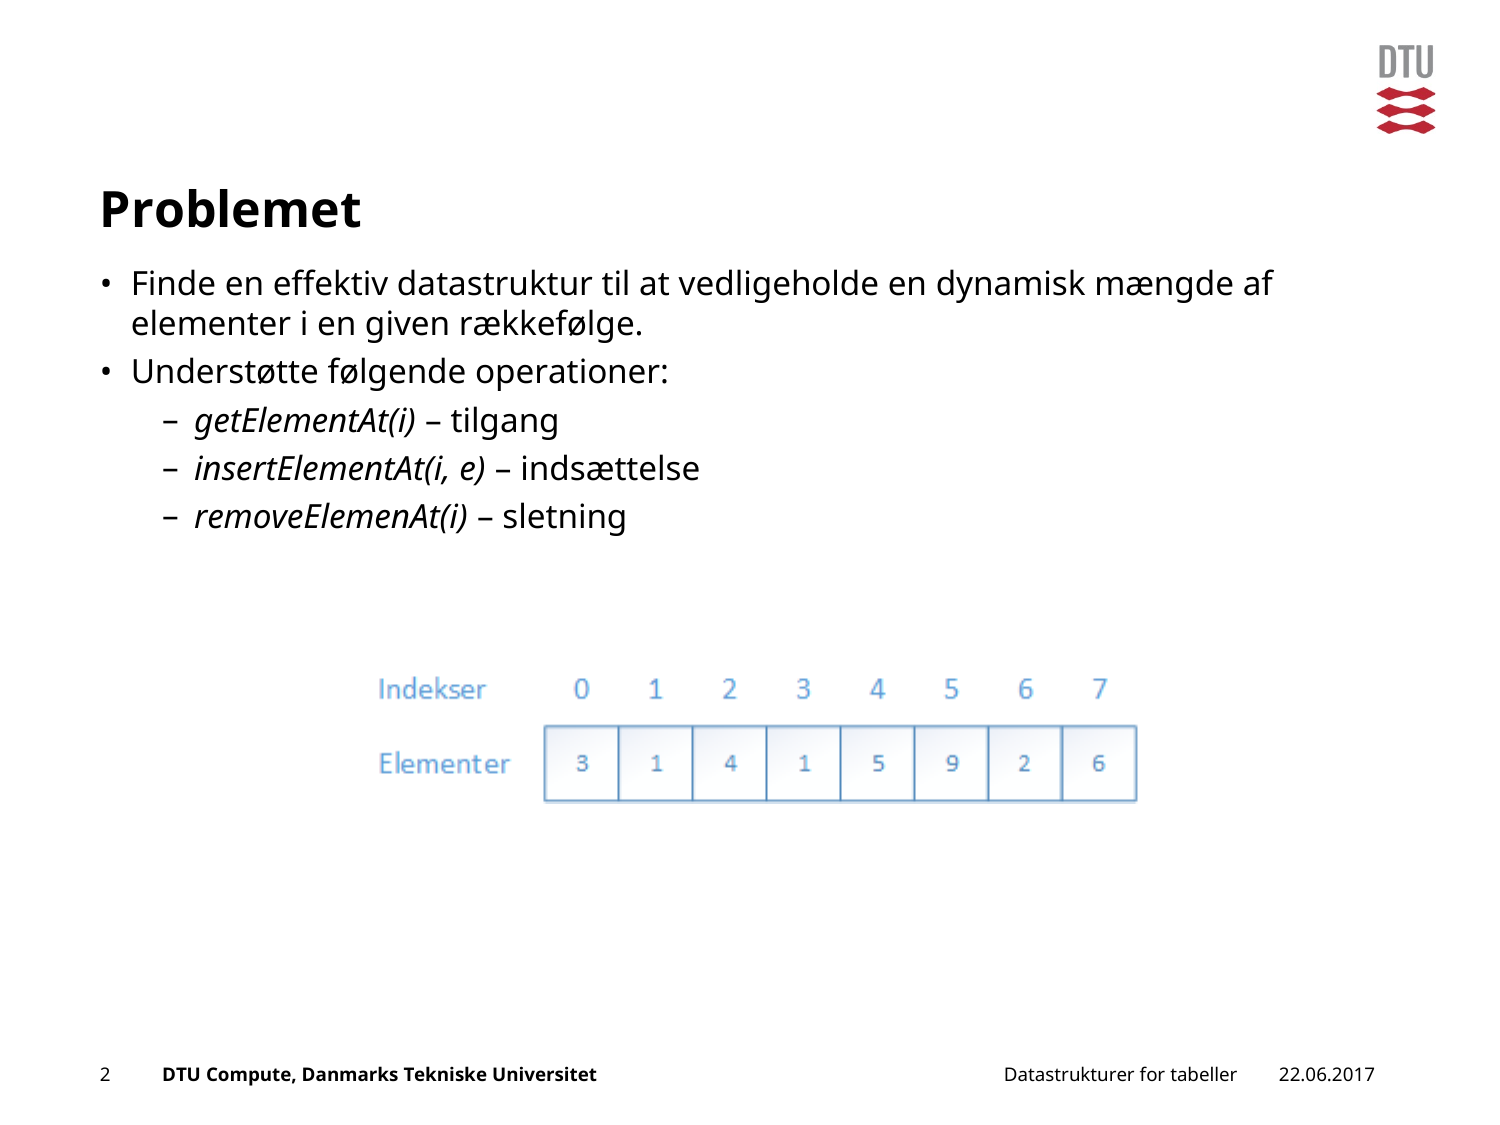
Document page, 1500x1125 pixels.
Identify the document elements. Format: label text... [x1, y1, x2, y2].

list Finde en effektiv datastruktur til at vedligeholde en dynamisk mængde af elementer i en given rækkefølge. Understøtte følgende operationer: getElementAt(i) – tilgang insertElementAt(i, e) – indsættelse removeElemenAt(i) – sletning [99, 262, 1375, 1012]
picture [1356, 45, 1436, 134]
title Problemet [99, 49, 1375, 238]
picture [354, 659, 1146, 804]
